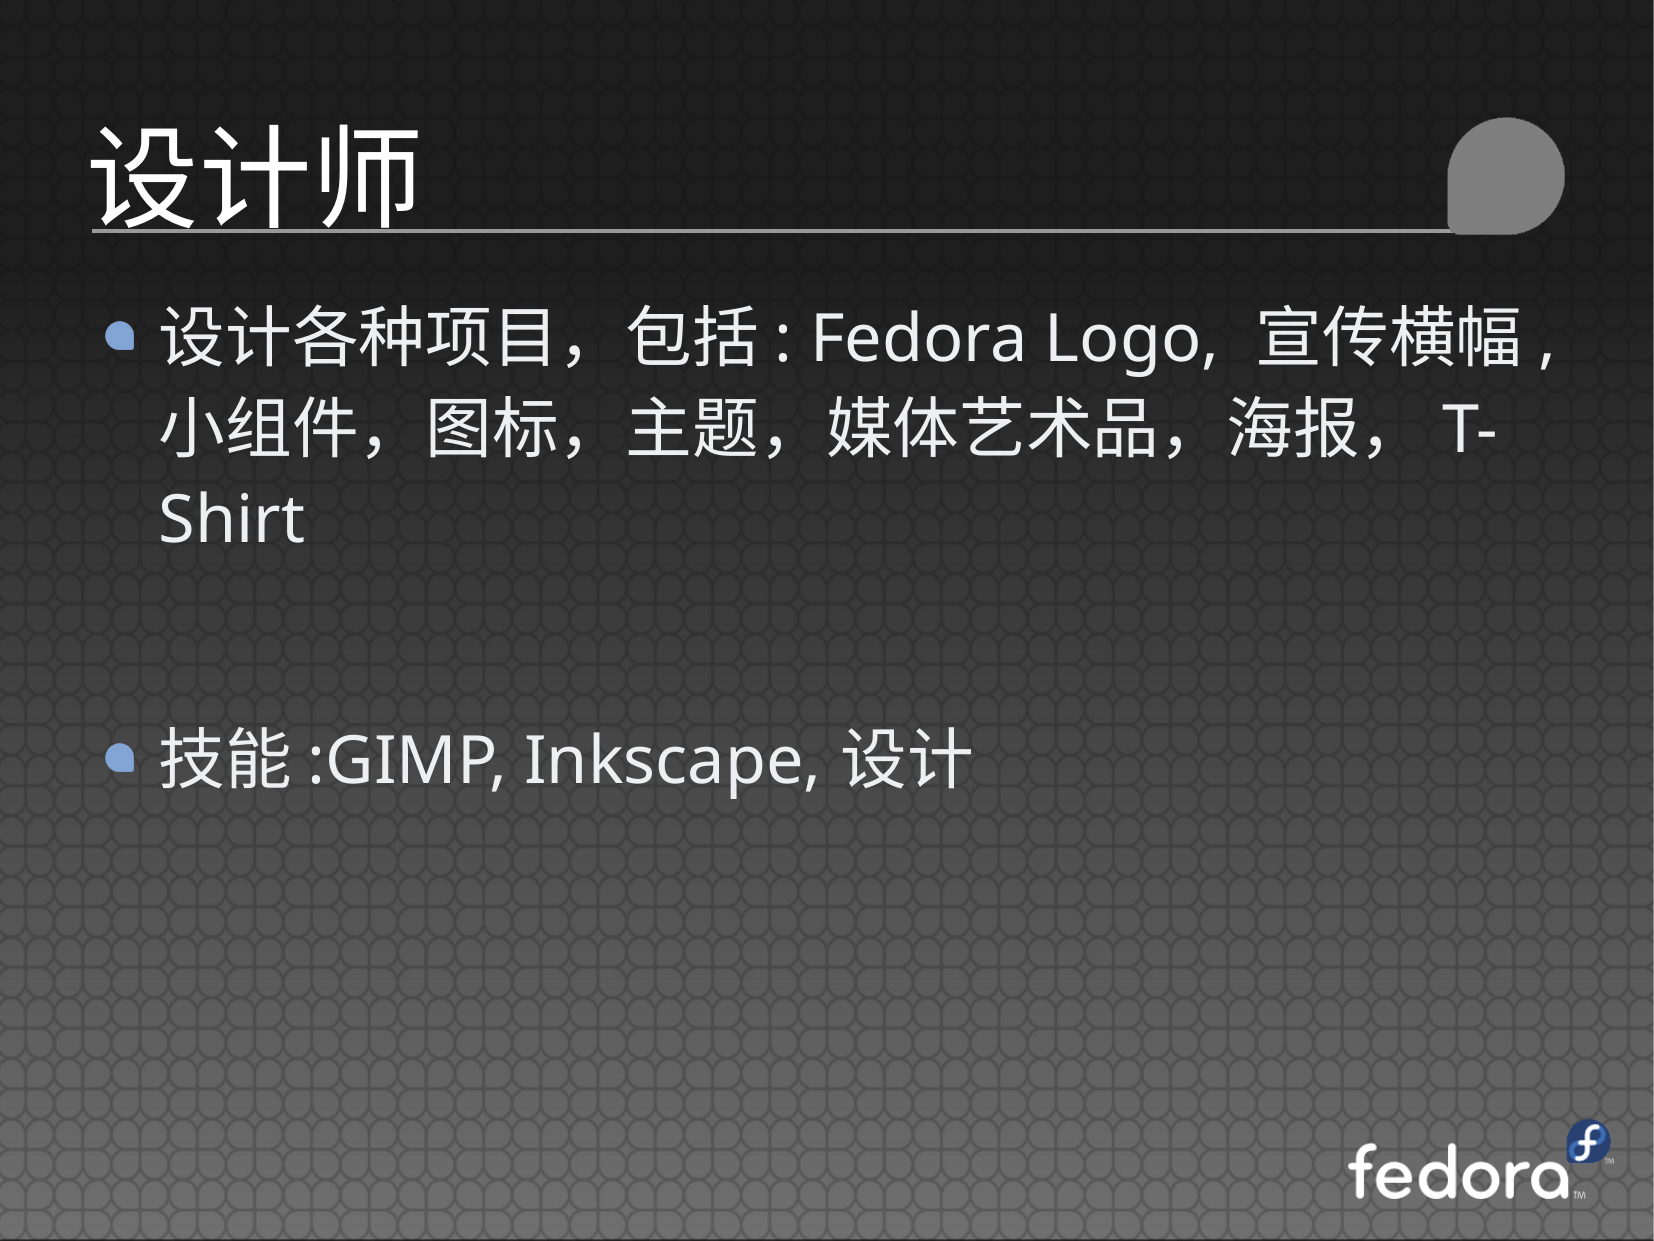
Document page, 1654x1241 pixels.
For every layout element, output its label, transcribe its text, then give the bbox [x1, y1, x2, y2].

list 设计各种项目，包括: Fedora Logo, 宣传横幅, 小组件，图标，主题，媒体艺术品，海报，T-Shirt 技能:GIMP, Inkscape,设计 [87, 290, 1576, 1010]
title 设计师 [86, 112, 1576, 249]
picture [0, 0, 1654, 1241]
